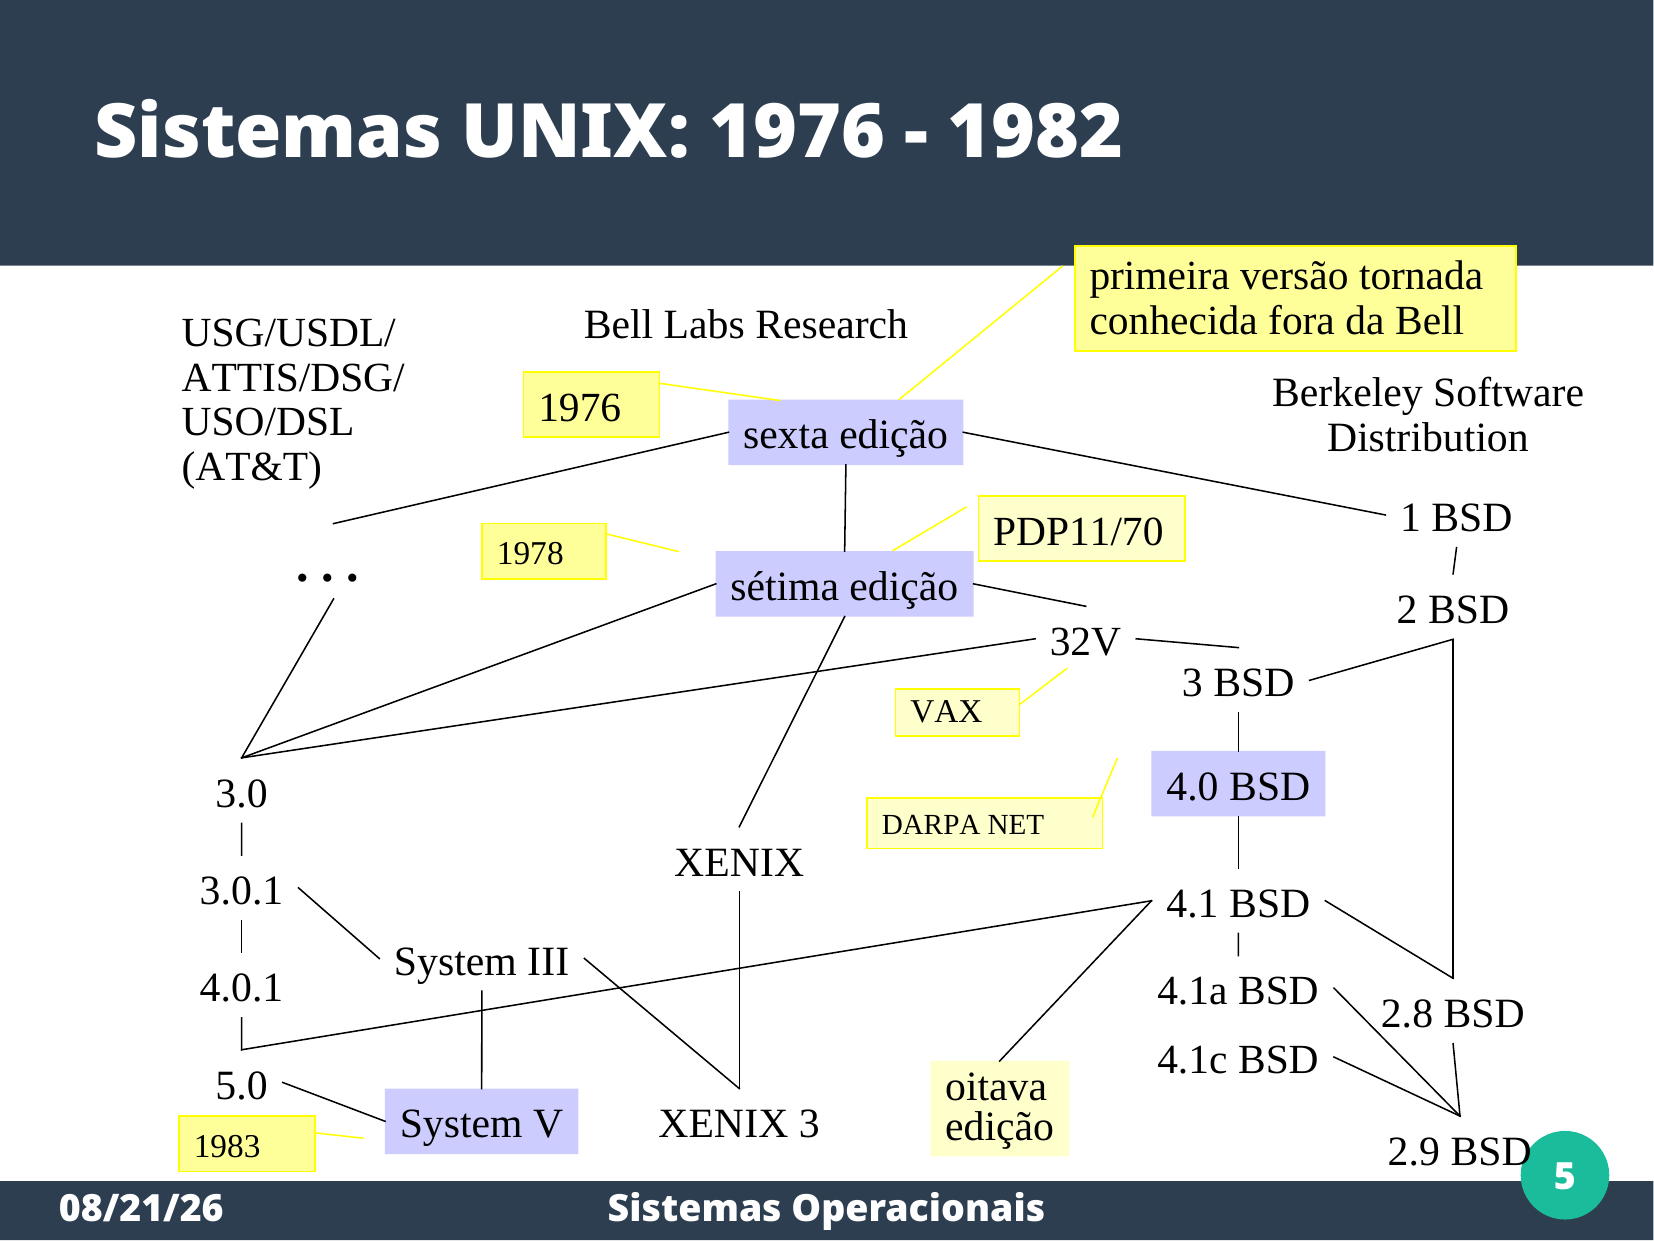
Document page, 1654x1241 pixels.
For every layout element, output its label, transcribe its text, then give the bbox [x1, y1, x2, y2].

text_box sétima edição [715, 551, 974, 617]
text_box 2.9 BSD [1373, 1116, 1548, 1182]
text_box 4.1c BSD [1142, 1024, 1335, 1090]
text_box Bell Labs Research [569, 289, 924, 355]
text_box System V [384, 1088, 579, 1155]
text_box 1983 [179, 1116, 363, 1171]
text_box XENIX [659, 826, 820, 893]
text_box DARPA NET [867, 758, 1118, 849]
text_box . . . [281, 523, 386, 599]
text_box sexta edição [728, 399, 964, 466]
text_box 3 BSD [1167, 647, 1310, 714]
text_box 4.0.1 [184, 952, 299, 1018]
text_box VAX [896, 668, 1067, 736]
text_box 32V [1035, 606, 1137, 672]
text_box 3.0.1 [184, 855, 299, 921]
text_box Berkeley Software Distribution [1257, 362, 1600, 468]
text_box 4.1a BSD [1142, 955, 1335, 1021]
text_box 2.8 BSD [1366, 1023, 1386, 1044]
text_box 3.0 [200, 757, 283, 824]
text_box 1978 [482, 524, 606, 579]
text_box 2 BSD [1381, 573, 1525, 640]
text_box 4.0 BSD [1151, 750, 1326, 817]
text_box oitava edição [930, 1060, 1070, 1157]
text_box 1 BSD [1385, 482, 1528, 548]
text_box primeira versão tornada conhecida fora da Bell [1075, 246, 1516, 351]
text_box System III [379, 925, 585, 992]
text_box PDP11/70 [978, 496, 1185, 561]
text_box XENIX 3 [643, 1088, 836, 1155]
title Sistemas UNIX: 1976 - 1982 [59, 49, 1595, 207]
text_box USG/USDL/ ATTIS/DSG/ USO/DSL (AT&T) [166, 303, 420, 498]
text_box 4.1 BSD [1151, 868, 1326, 934]
text_box 1976 [524, 372, 780, 437]
text_box 5.0 [200, 1049, 283, 1116]
text_box 2.8 BSD [1366, 978, 1541, 1044]
